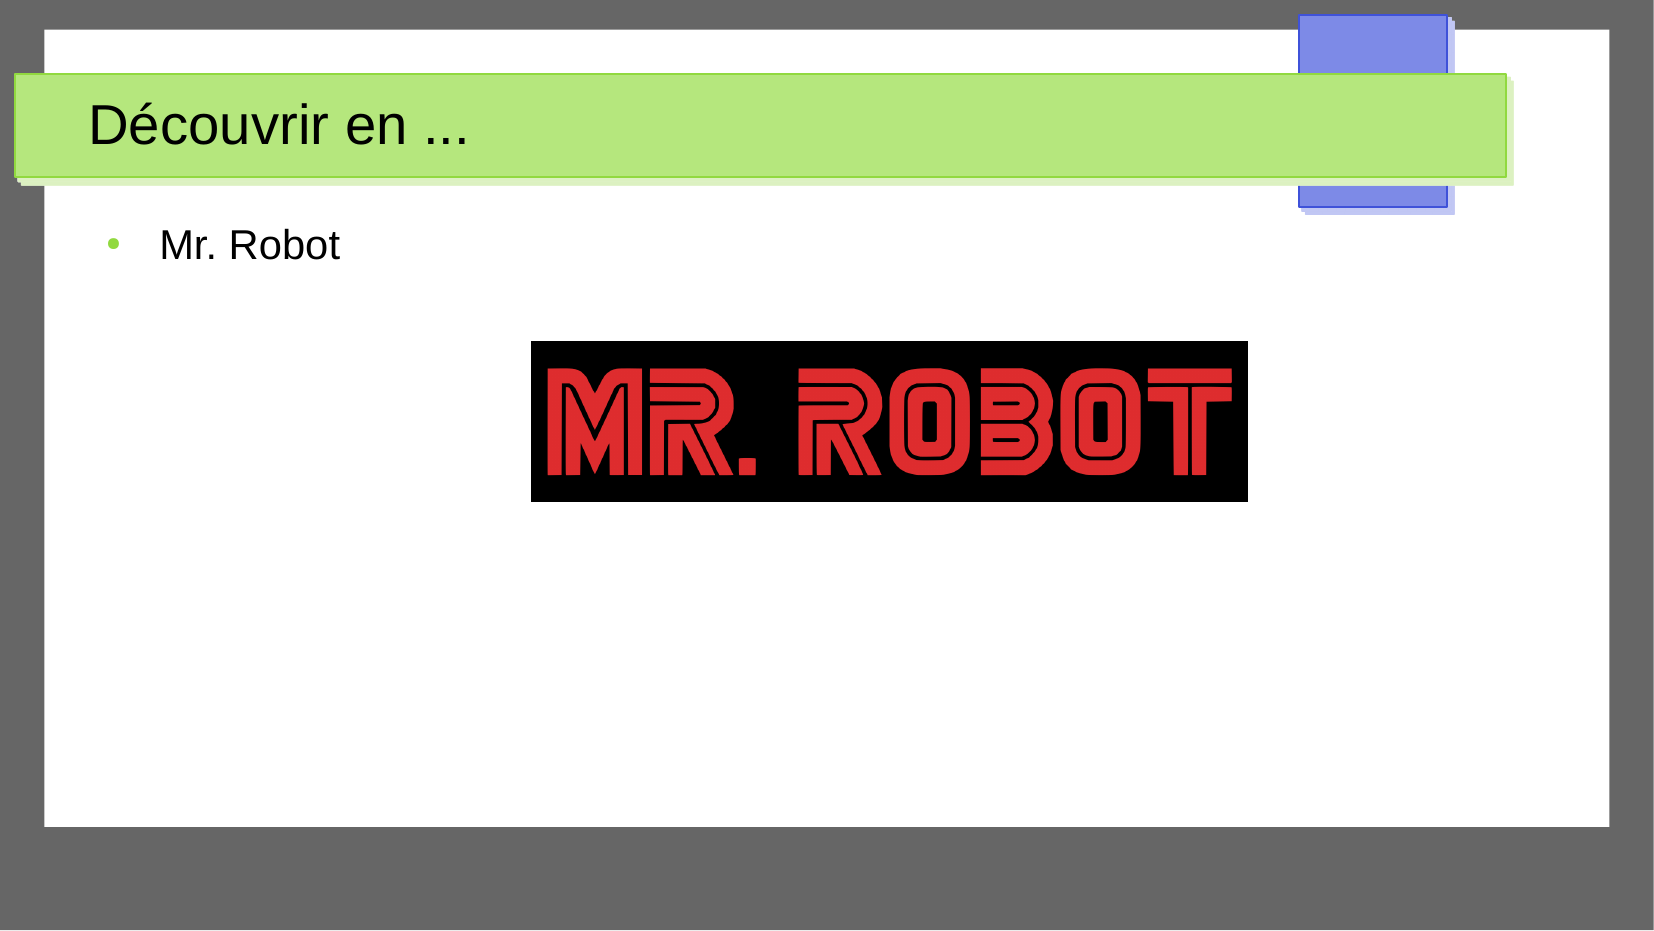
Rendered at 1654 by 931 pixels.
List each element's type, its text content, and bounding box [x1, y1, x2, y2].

picture [531, 341, 1248, 502]
title Découvrir en ... [88, 73, 1506, 178]
list Mr. Robot [88, 221, 1565, 813]
